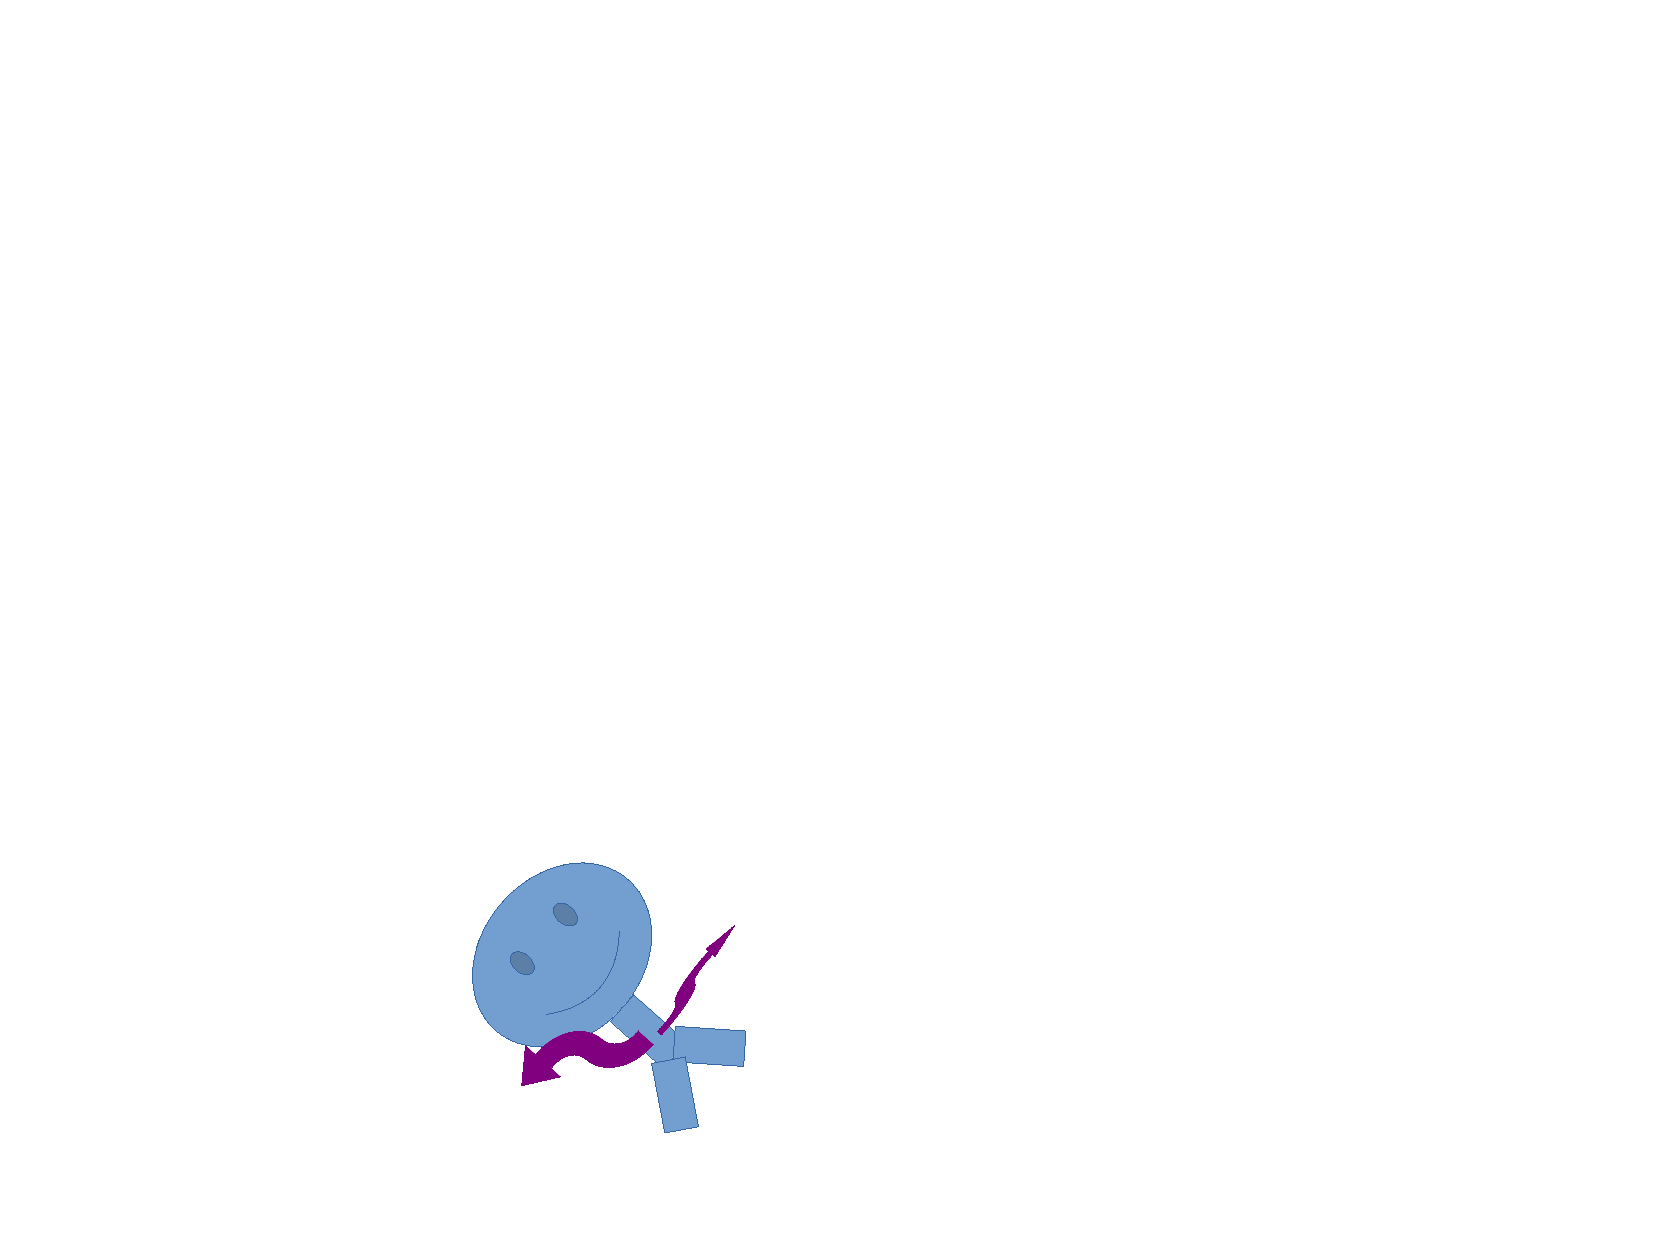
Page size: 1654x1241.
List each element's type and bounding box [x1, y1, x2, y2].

text_box [472, 862, 746, 1133]
